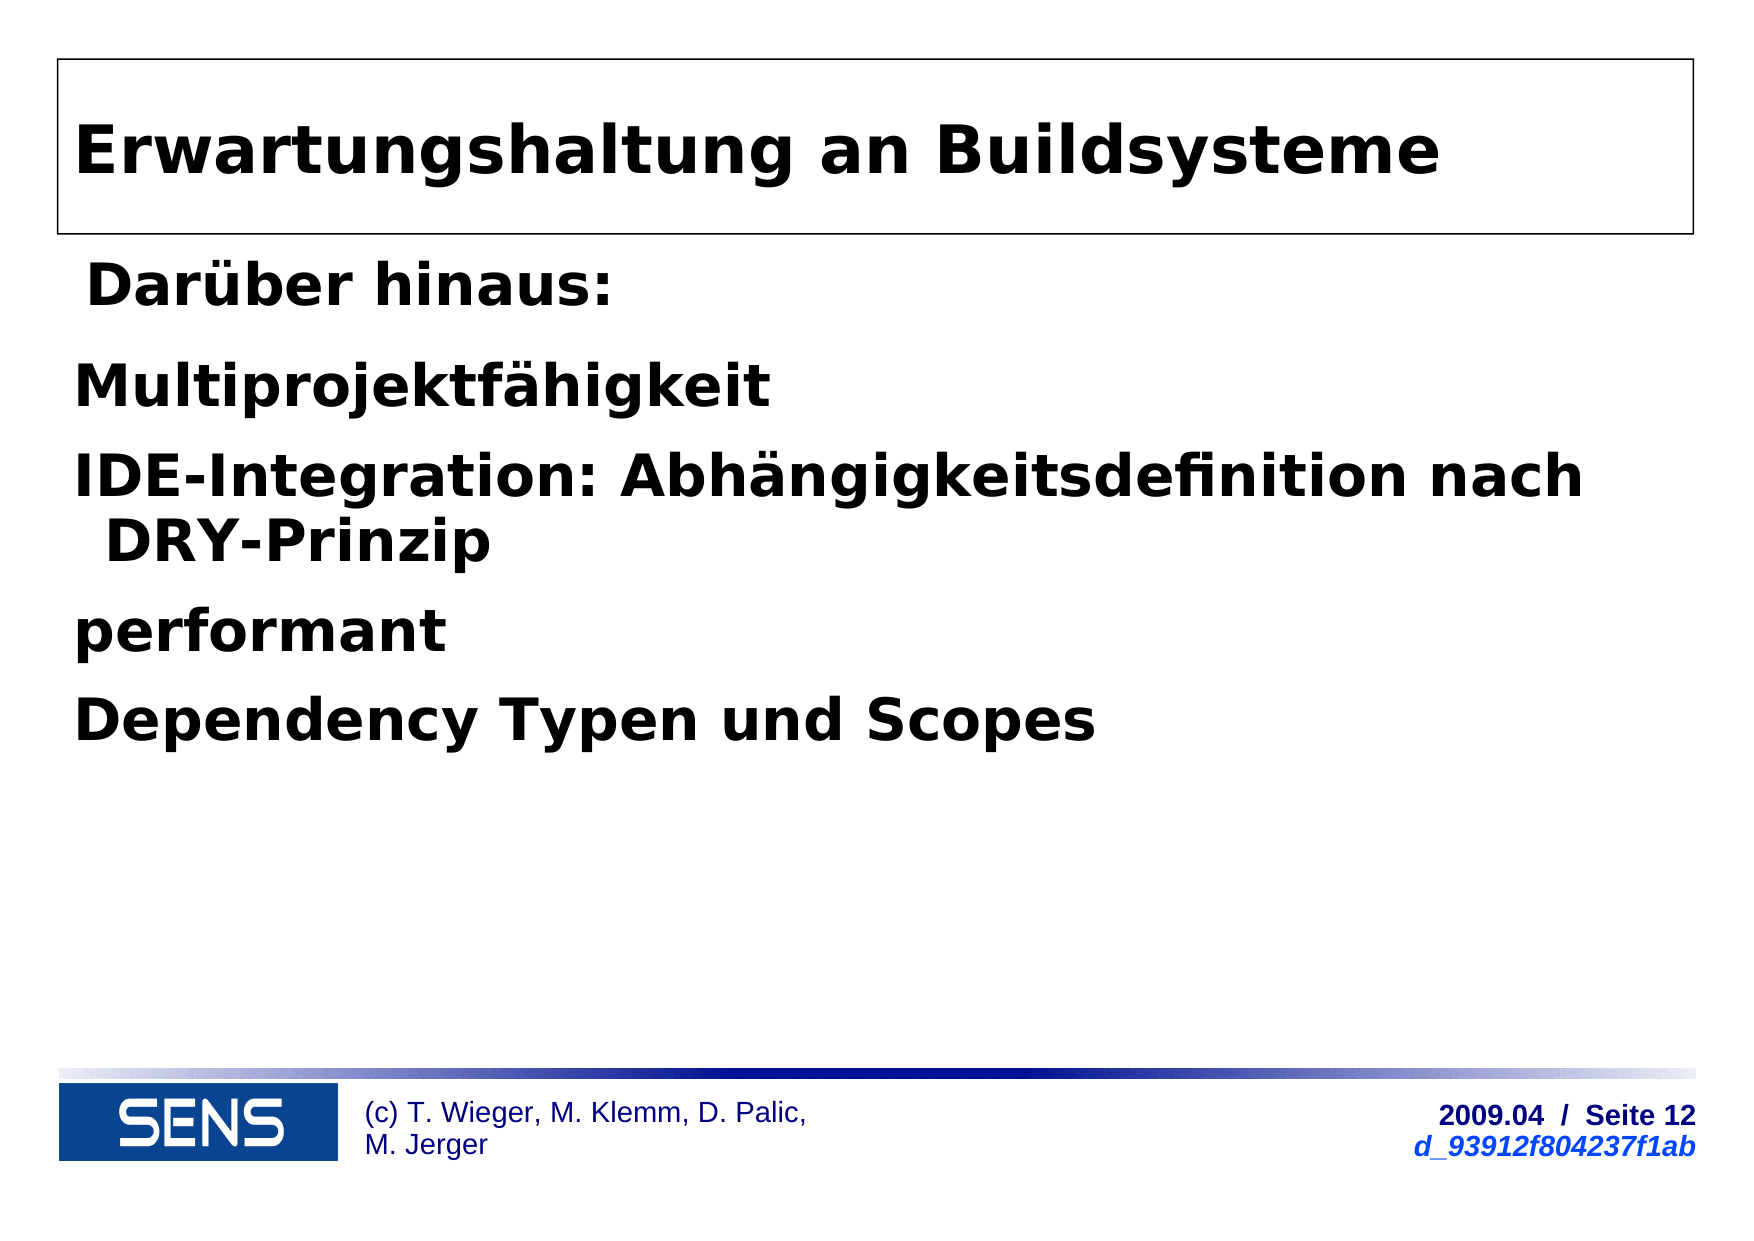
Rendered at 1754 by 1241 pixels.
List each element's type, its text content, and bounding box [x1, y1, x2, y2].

picture [59, 1083, 338, 1161]
picture [59, 1068, 1696, 1079]
list Darüber hinaus: Multiprojektfähigkeit IDE-Integration: Abhängigkeitsdefinition nach DRY-Prinzip performant Dependency Typen und Scopes [73, 250, 1696, 1017]
title Erwartungshaltung an Buildsysteme [73, 61, 1693, 241]
